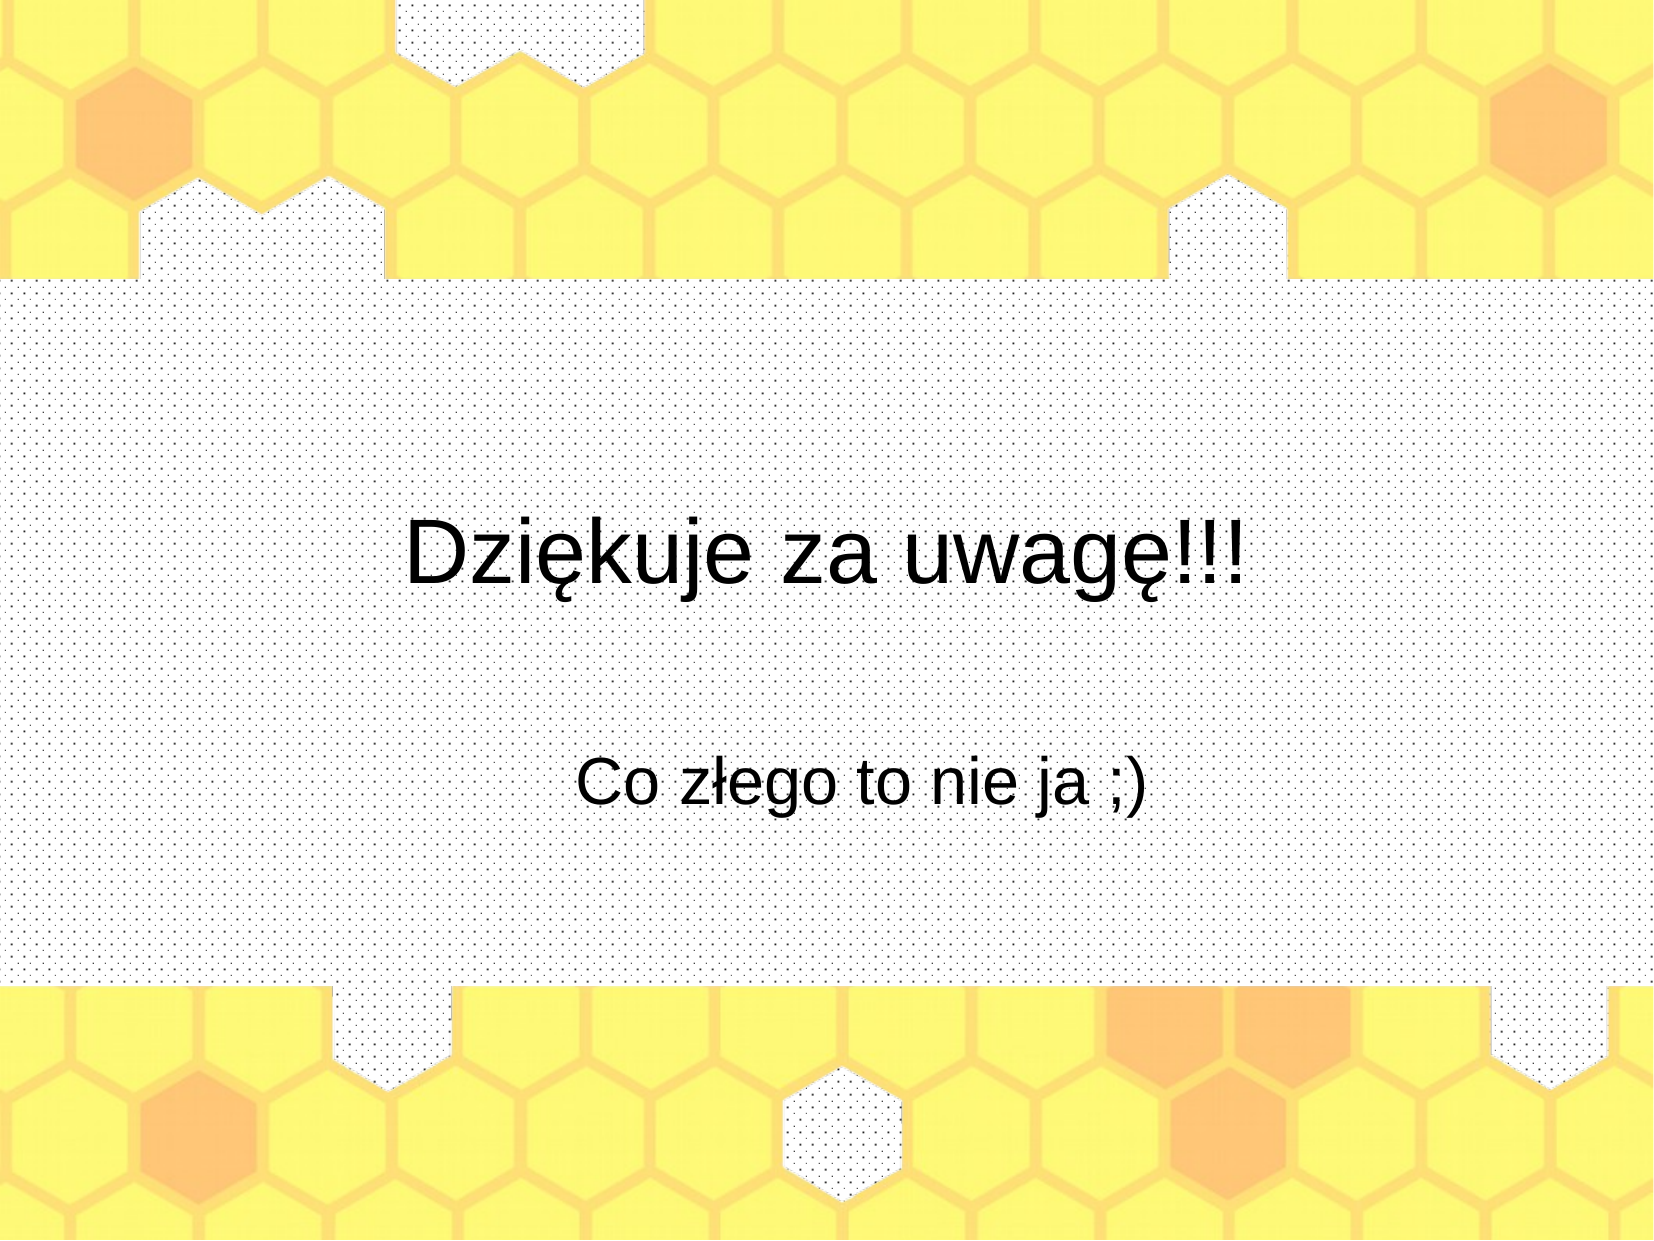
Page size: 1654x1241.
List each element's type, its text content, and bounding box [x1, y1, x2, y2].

picture [0, 0, 1654, 1241]
title Dziękuje za uwagę!!! [82, 418, 1571, 685]
list Co złego to nie ja ;) [82, 744, 1571, 934]
